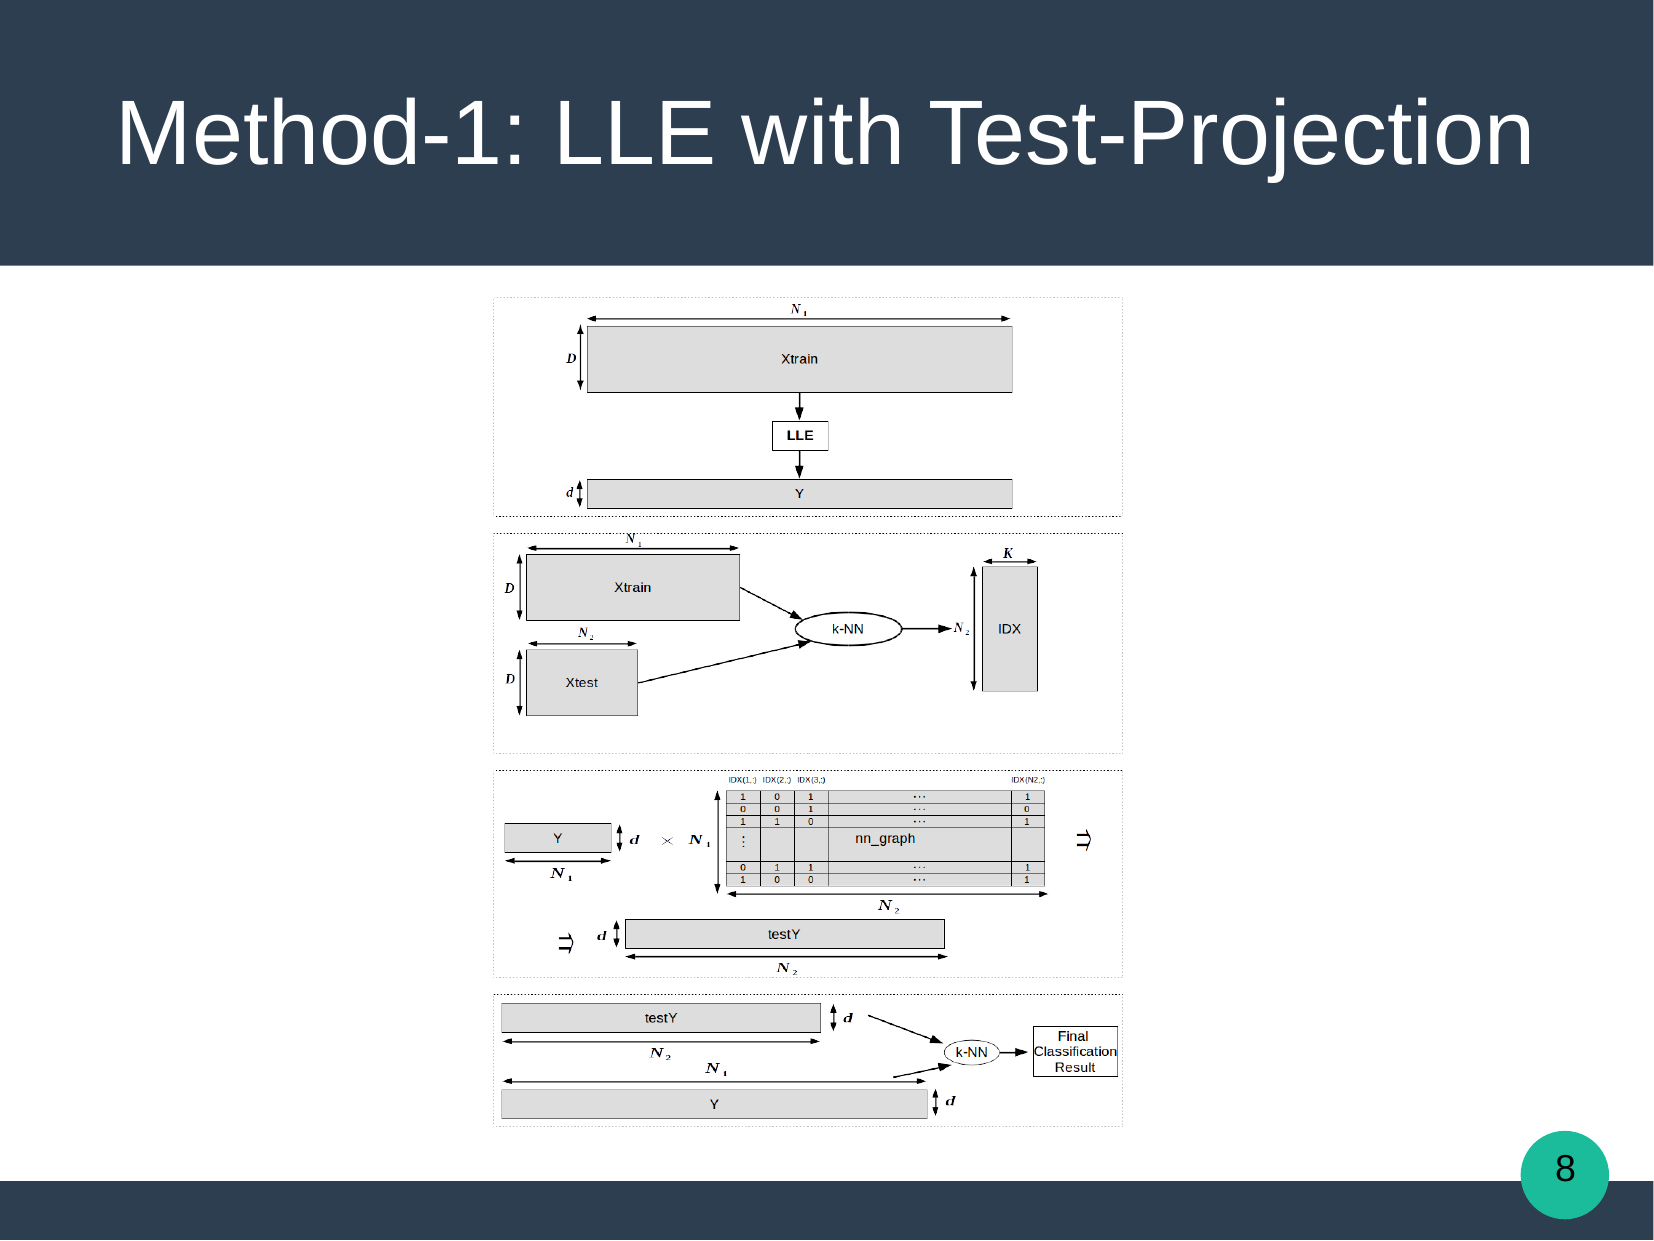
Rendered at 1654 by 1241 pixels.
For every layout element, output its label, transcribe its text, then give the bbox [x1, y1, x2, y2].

picture [480, 292, 1136, 1140]
text_box Method-1: LLE with Test-Projection [58, 49, 1595, 207]
text_box <number> [1540, 1140, 1654, 1223]
